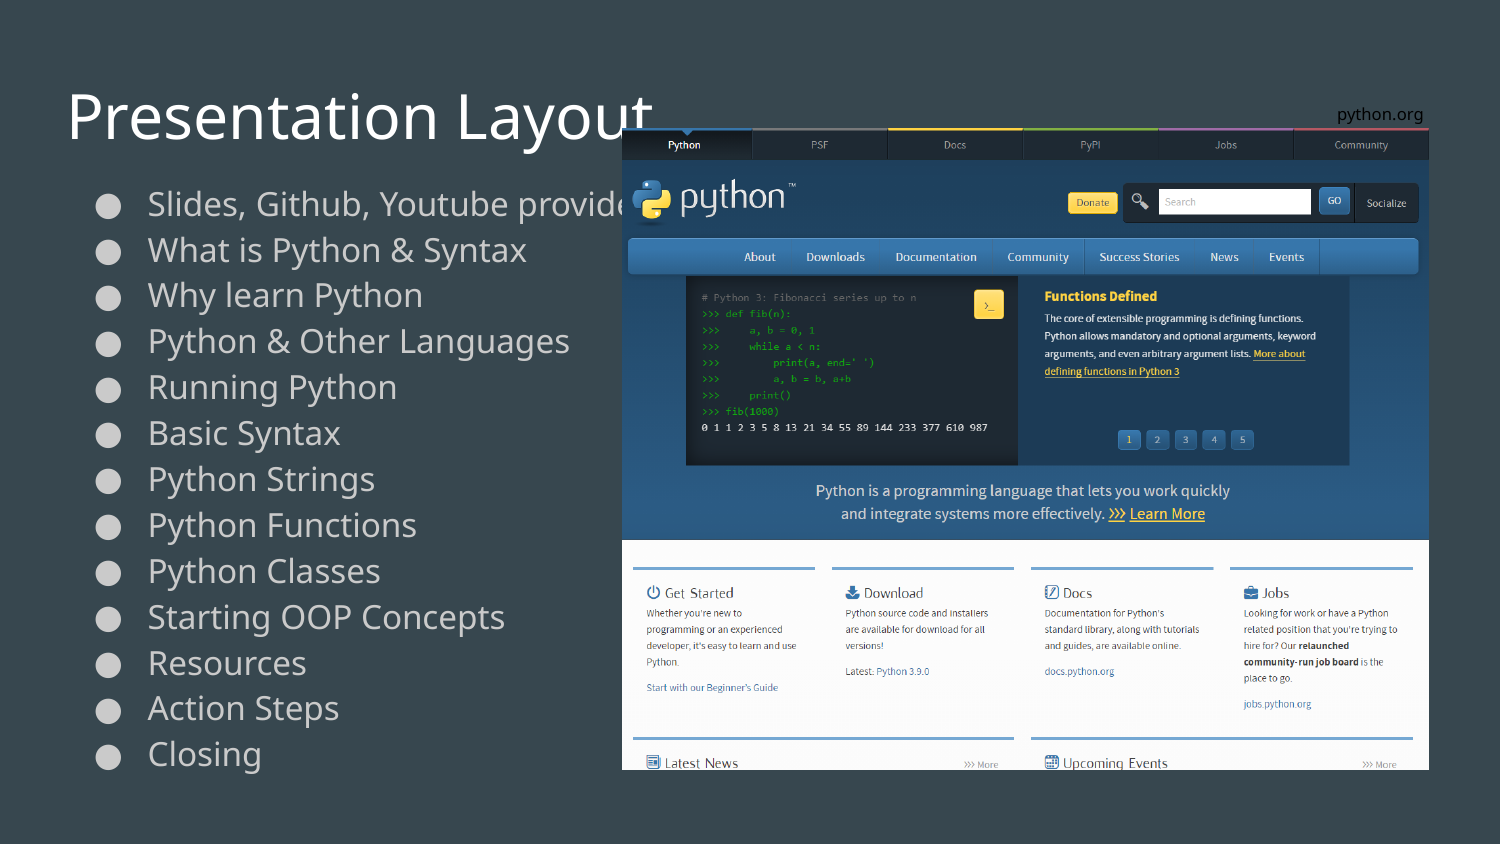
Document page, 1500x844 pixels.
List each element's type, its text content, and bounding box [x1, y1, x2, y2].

picture [622, 128, 1429, 770]
text_box python.org [1322, 88, 1447, 129]
title Presentation Layout [51, 72, 1449, 167]
list Slides, Github, Youtube provided What is Python & Syntax Why learn Python Python & Other Languages Running Python Basic Syntax Python Strings Python Functions Python Classes Starting OOP Concepts Resources Action Steps Closing [57, 161, 622, 667]
